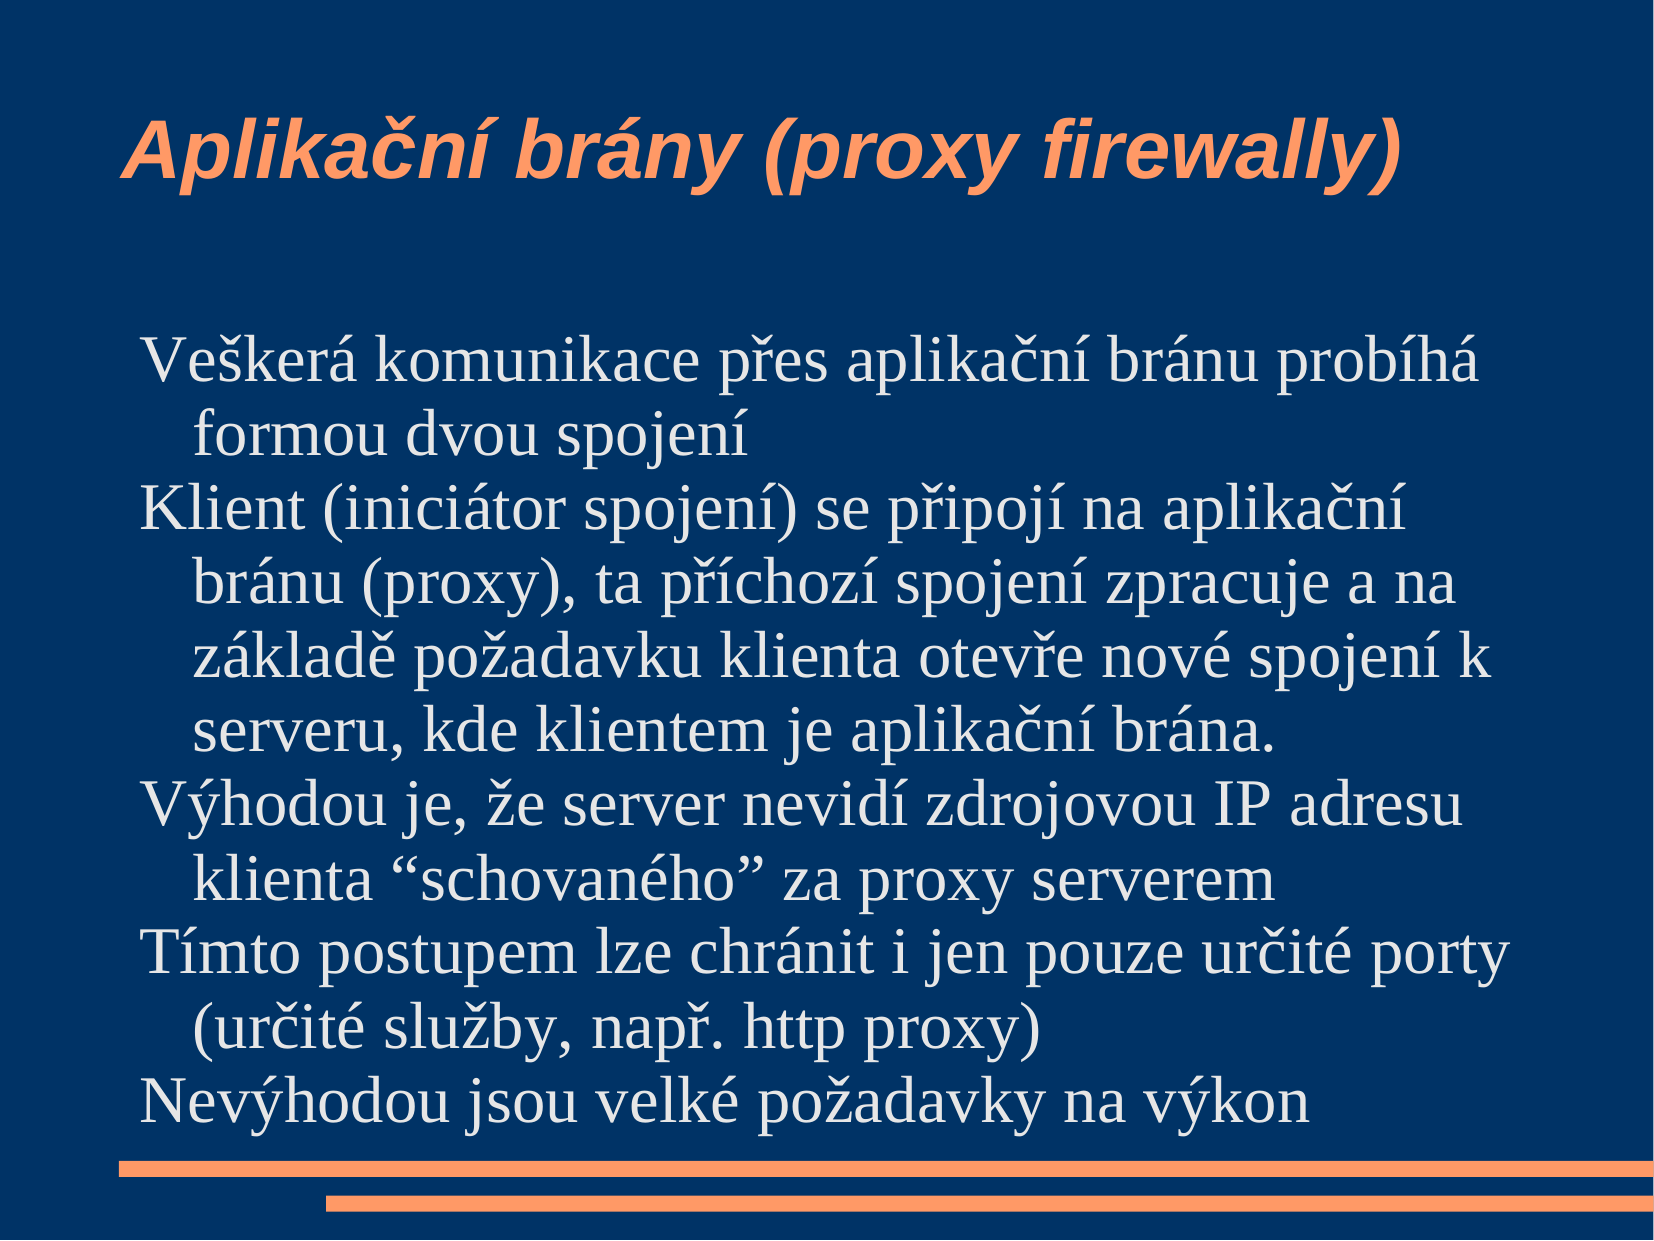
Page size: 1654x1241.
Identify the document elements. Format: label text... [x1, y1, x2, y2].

title Aplikační brány (proxy firewally) [121, 46, 1534, 254]
list Veškerá komunikace přes aplikační bránu probíhá formou dvou spojení Klient (iniciátor spojení) se připojí na aplikační bránu (proxy), ta příchozí spojení zpracuje a na základě požadavku klienta otevře nové spojení k serveru, kde klientem je aplikační brána. Výhodou je, že server nevidí zdrojovou IP adresu klienta “schovaného” za proxy serverem Tímto postupem lze chránit i jen pouze určité porty (určité služby, např. http proxy) Nevýhodou jsou velké požadavky na výkon [121, 322, 1561, 1137]
